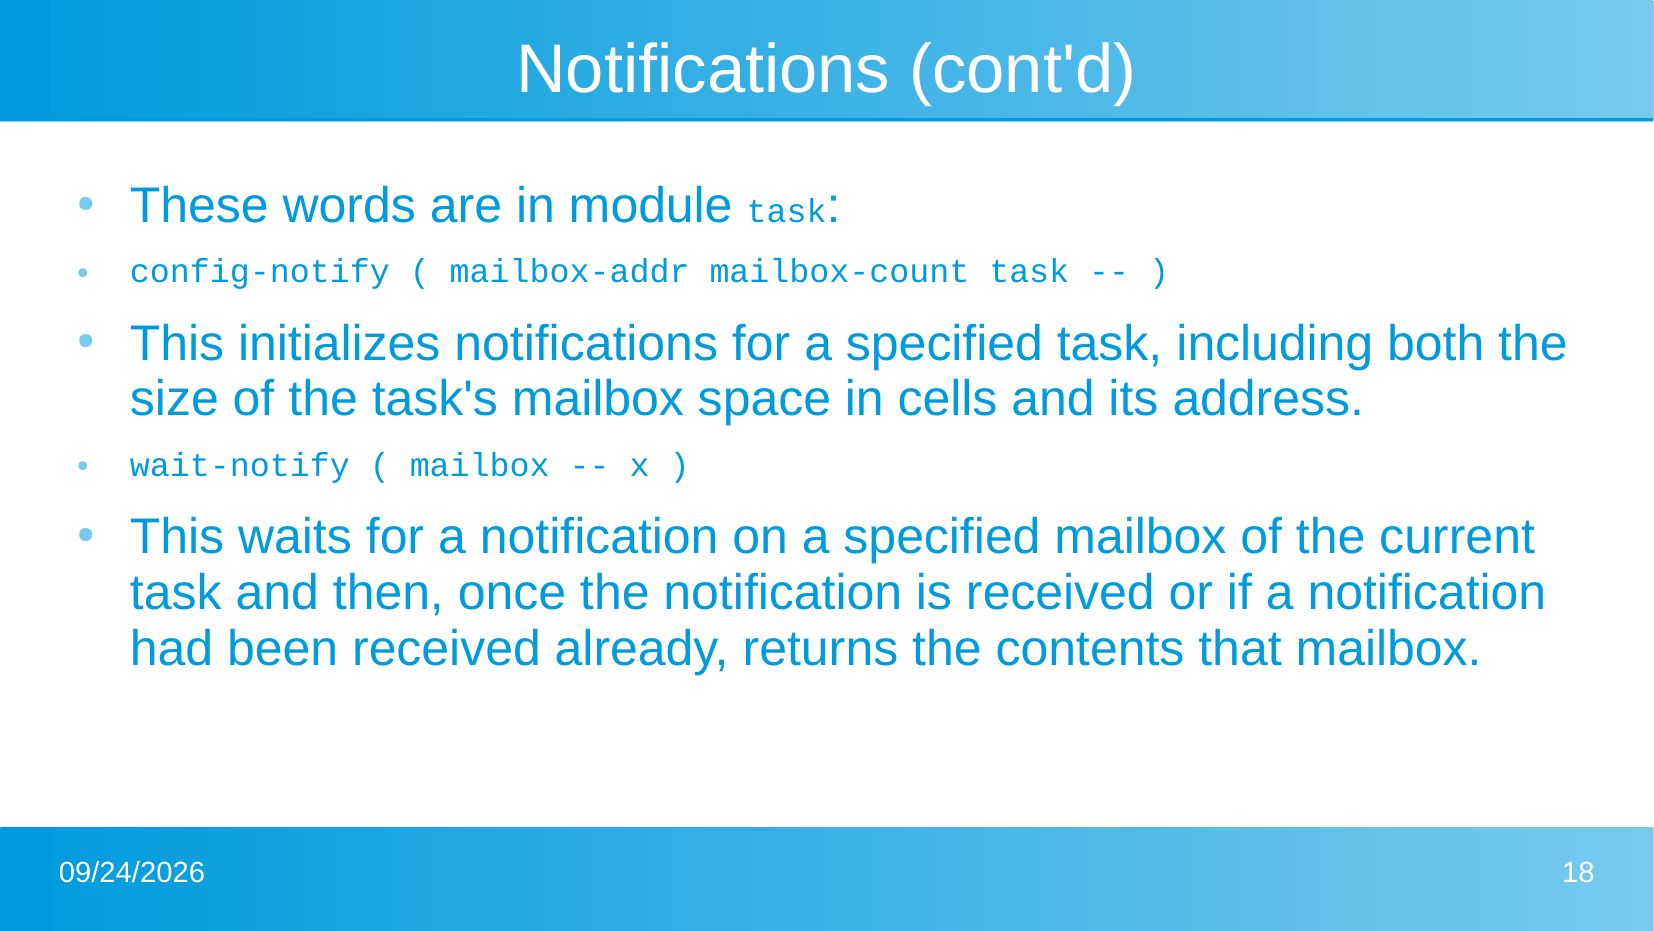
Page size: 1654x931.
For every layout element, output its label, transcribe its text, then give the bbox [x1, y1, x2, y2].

title Notifications (cont'd) [59, 29, 1595, 108]
list These words are in module task: config-notify ( mailbox-addr mailbox-count task -- ) This initializes notifications for a specified task, including both the size of the task's mailbox space in cells and its address. wait-notify ( mailbox -- x ) This waits for a notification on a specified mailbox of the current task and then, once the notification is received or if a notification had been received already, returns the contents that mailbox. [59, 177, 1595, 768]
